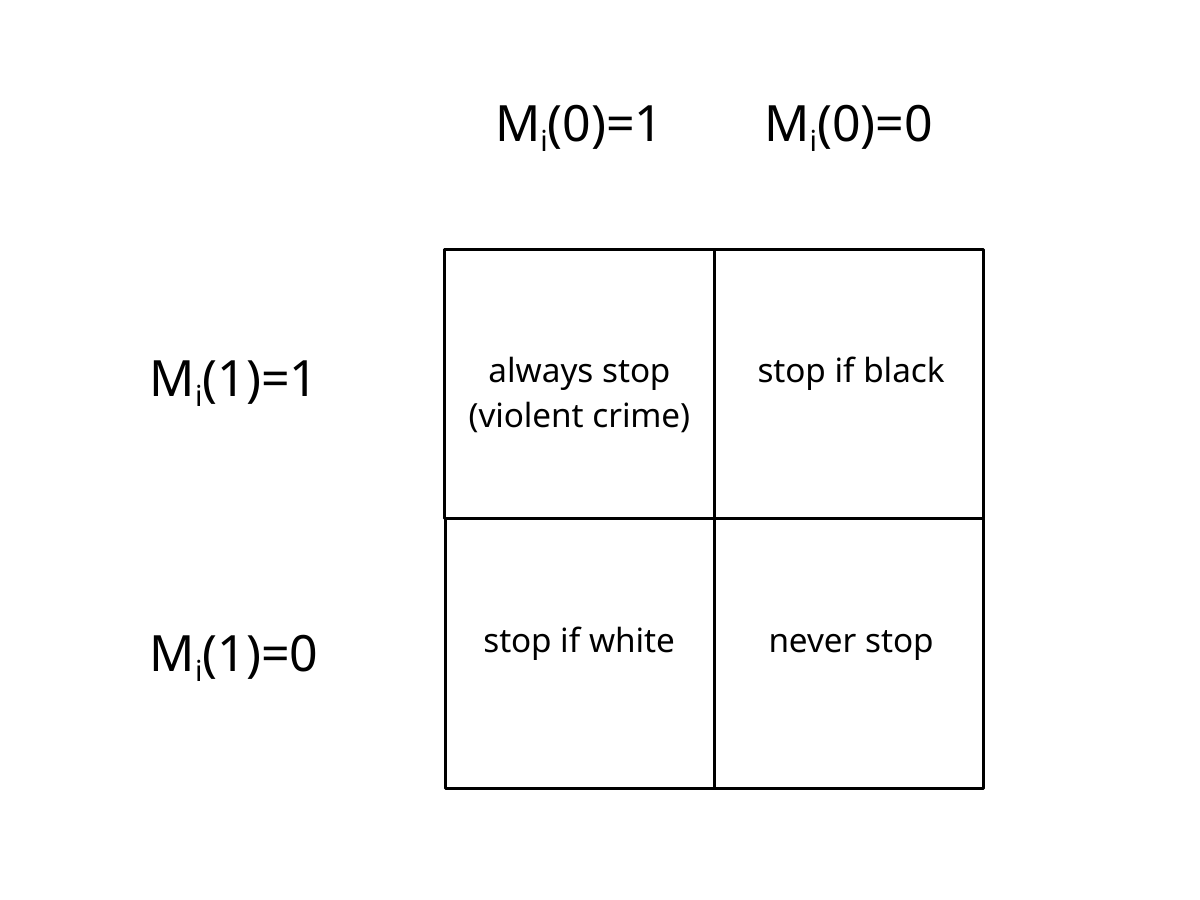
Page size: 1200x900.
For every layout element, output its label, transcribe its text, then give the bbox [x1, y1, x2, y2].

text_box never stop [716, 552, 986, 789]
text_box stop if white [444, 552, 715, 789]
text_box stop if black [716, 282, 986, 519]
text_box Mi(1)=0 [135, 610, 406, 748]
text_box Mi(0)=1 [444, 80, 713, 282]
text_box Mi(0)=0 [713, 80, 984, 444]
text_box [445, 444, 984, 789]
text_box always stop (violent crime) [444, 282, 715, 519]
text_box Mi(1)=1 [135, 335, 405, 610]
